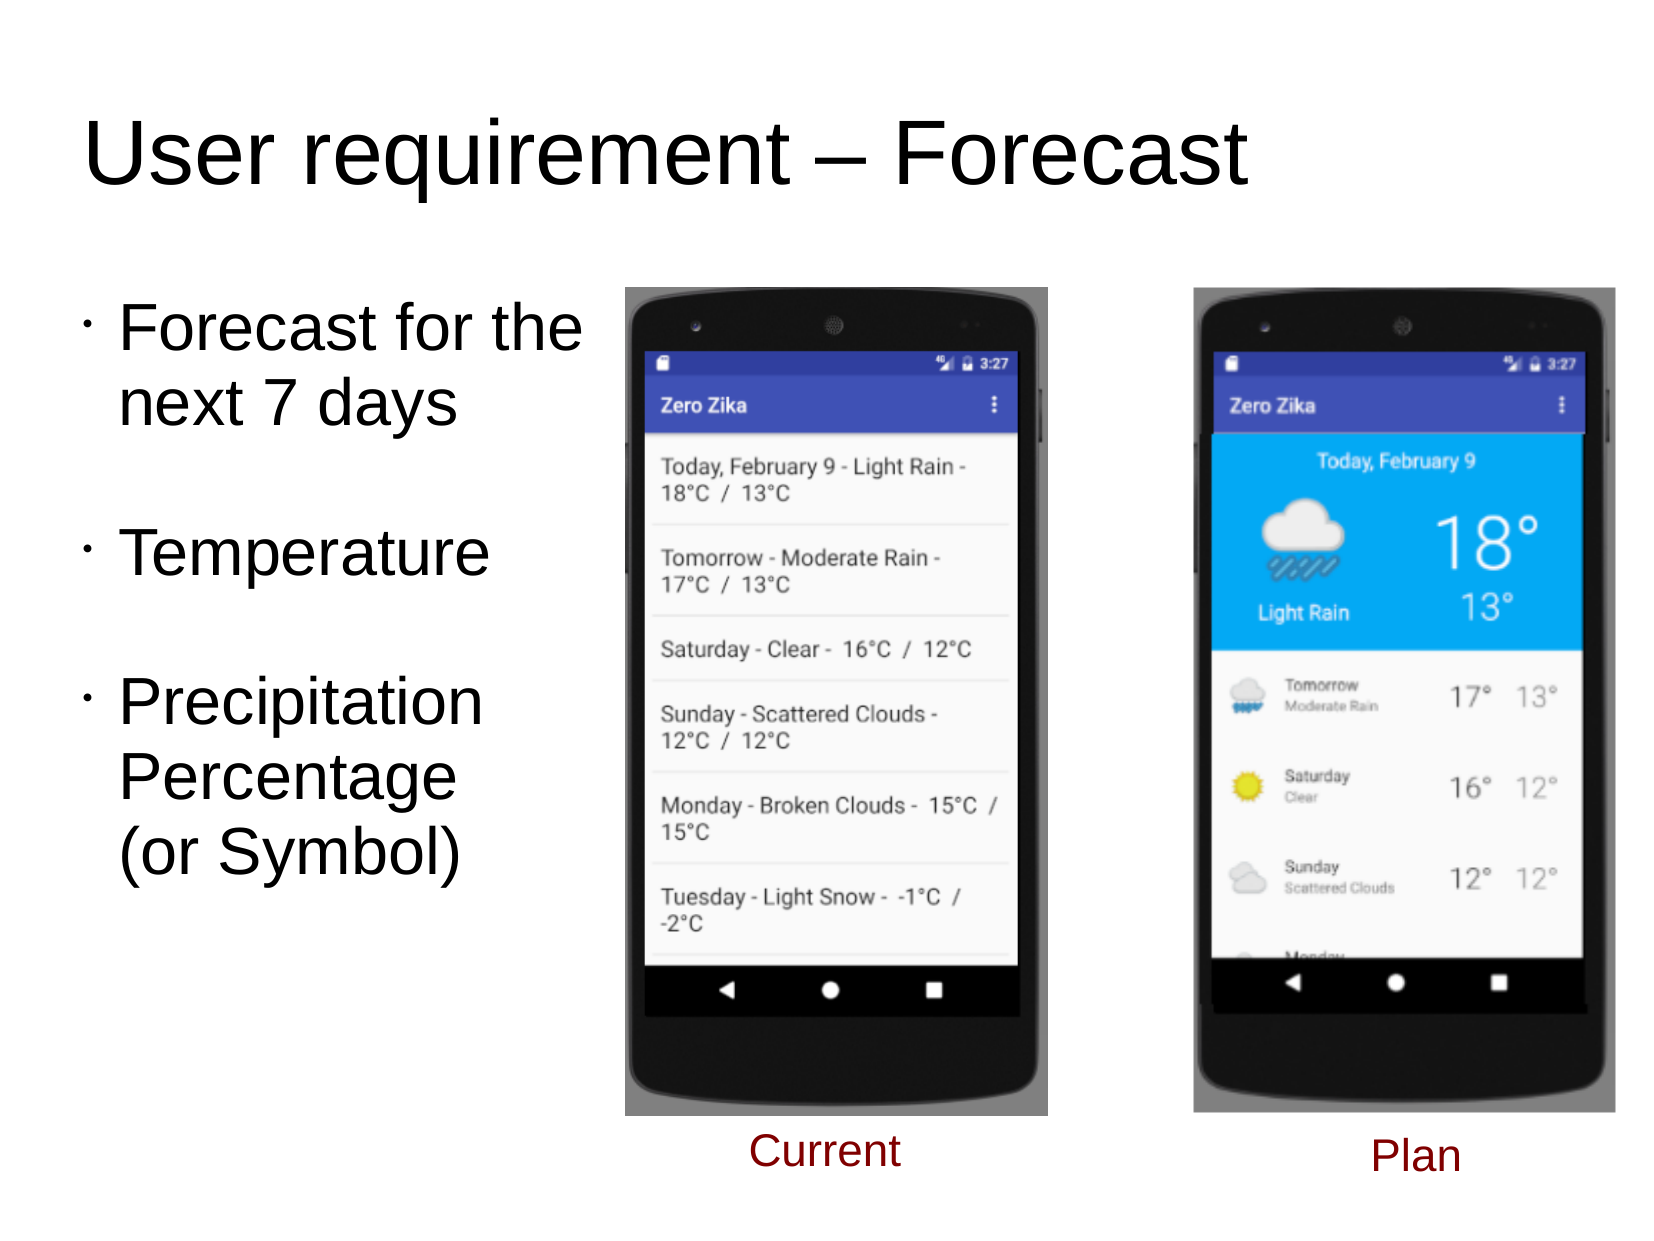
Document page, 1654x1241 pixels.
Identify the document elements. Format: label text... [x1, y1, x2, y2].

picture [625, 287, 1048, 1116]
text_box Current [552, 1125, 1063, 1210]
text_box Plan [1143, 1130, 1654, 1216]
title User requirement – Forecast [82, 49, 1571, 257]
picture [1176, 280, 1626, 1130]
text_box Forecast for the next 7 days Temperature Precipitation Percentage (or Symbol) [82, 290, 661, 1010]
